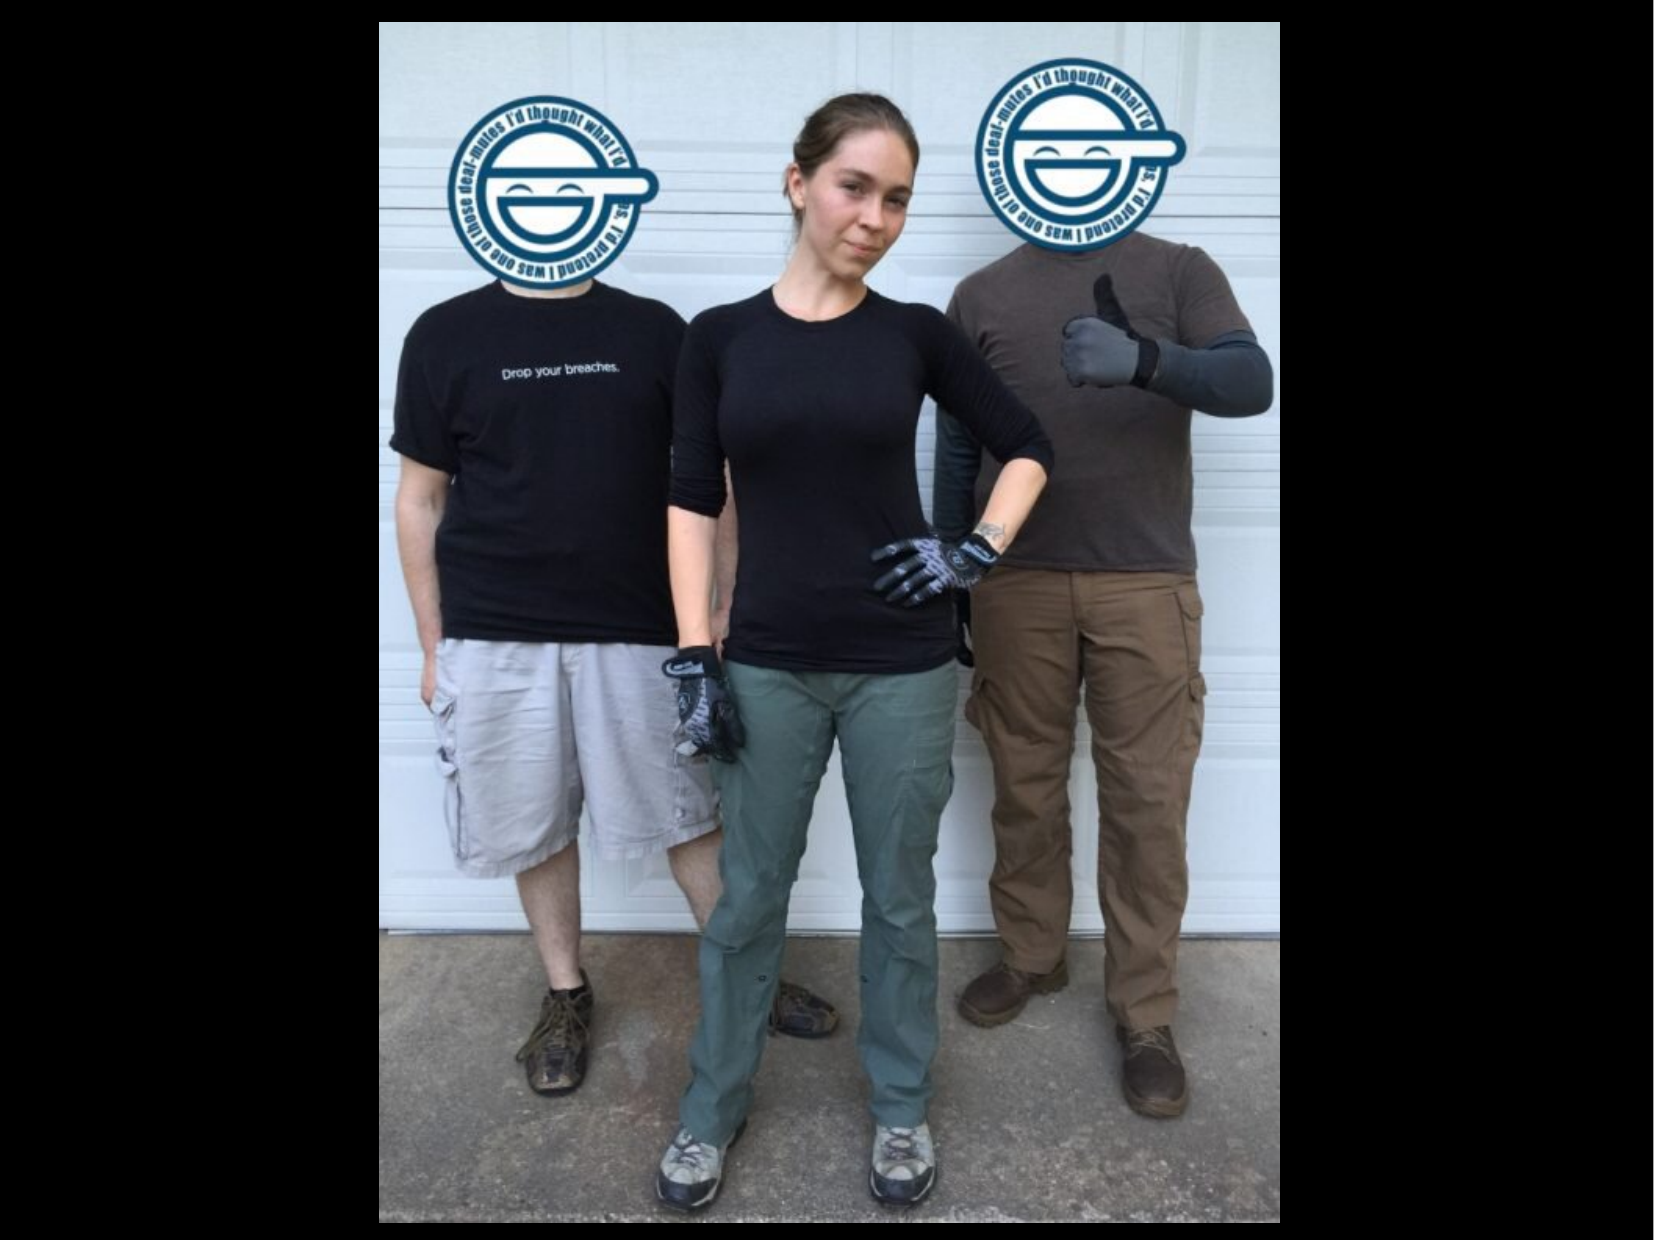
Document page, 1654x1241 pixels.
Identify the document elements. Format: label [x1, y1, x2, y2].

picture [379, 22, 1280, 1223]
